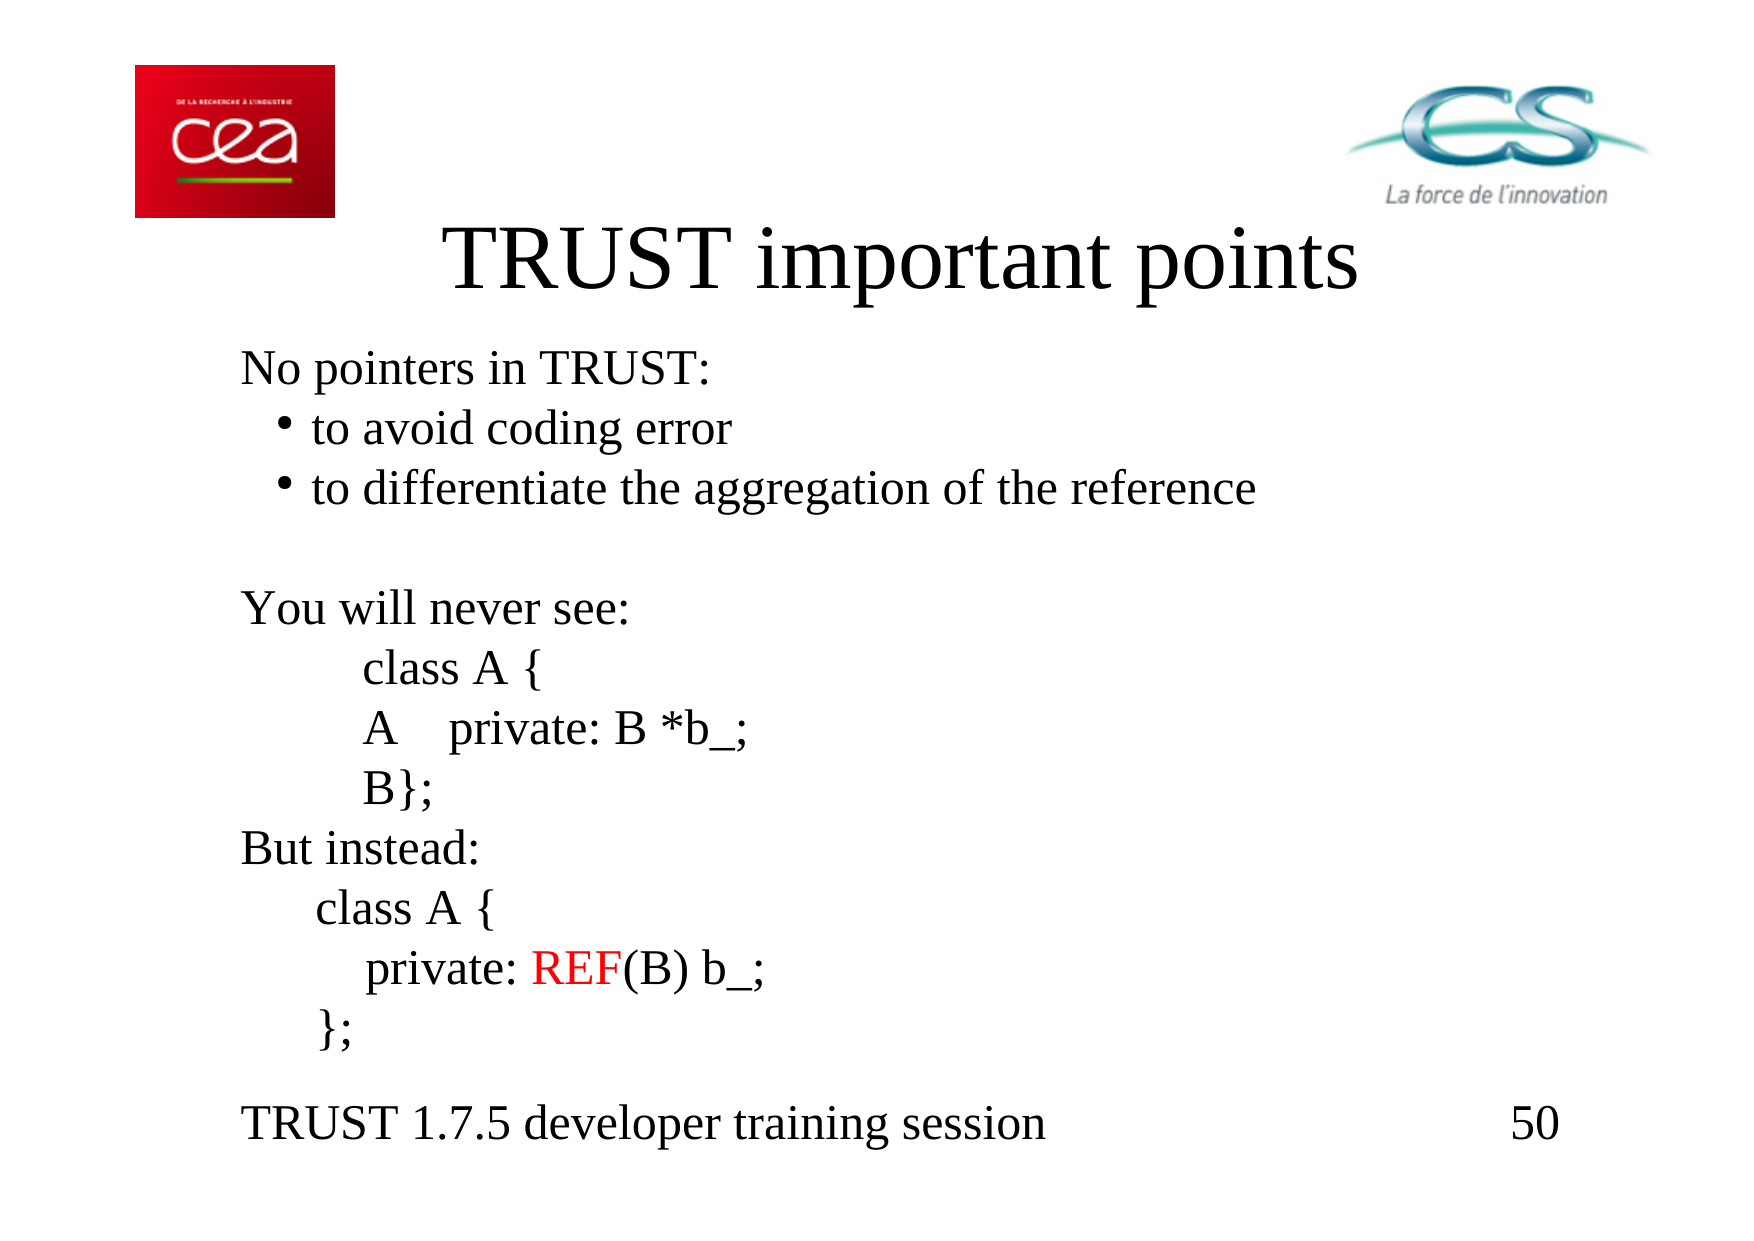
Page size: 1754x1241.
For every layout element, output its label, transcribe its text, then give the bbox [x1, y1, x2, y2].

picture [135, 65, 335, 218]
text_box No pointers in TRUST: to avoid coding error to differentiate the aggregation of the reference You will never see: class A { private: B *b_; }; But instead: class A { private: REF(B) b_; }; [225, 327, 1604, 1143]
picture [1340, 73, 1662, 218]
title TRUST important points [225, 158, 1577, 327]
